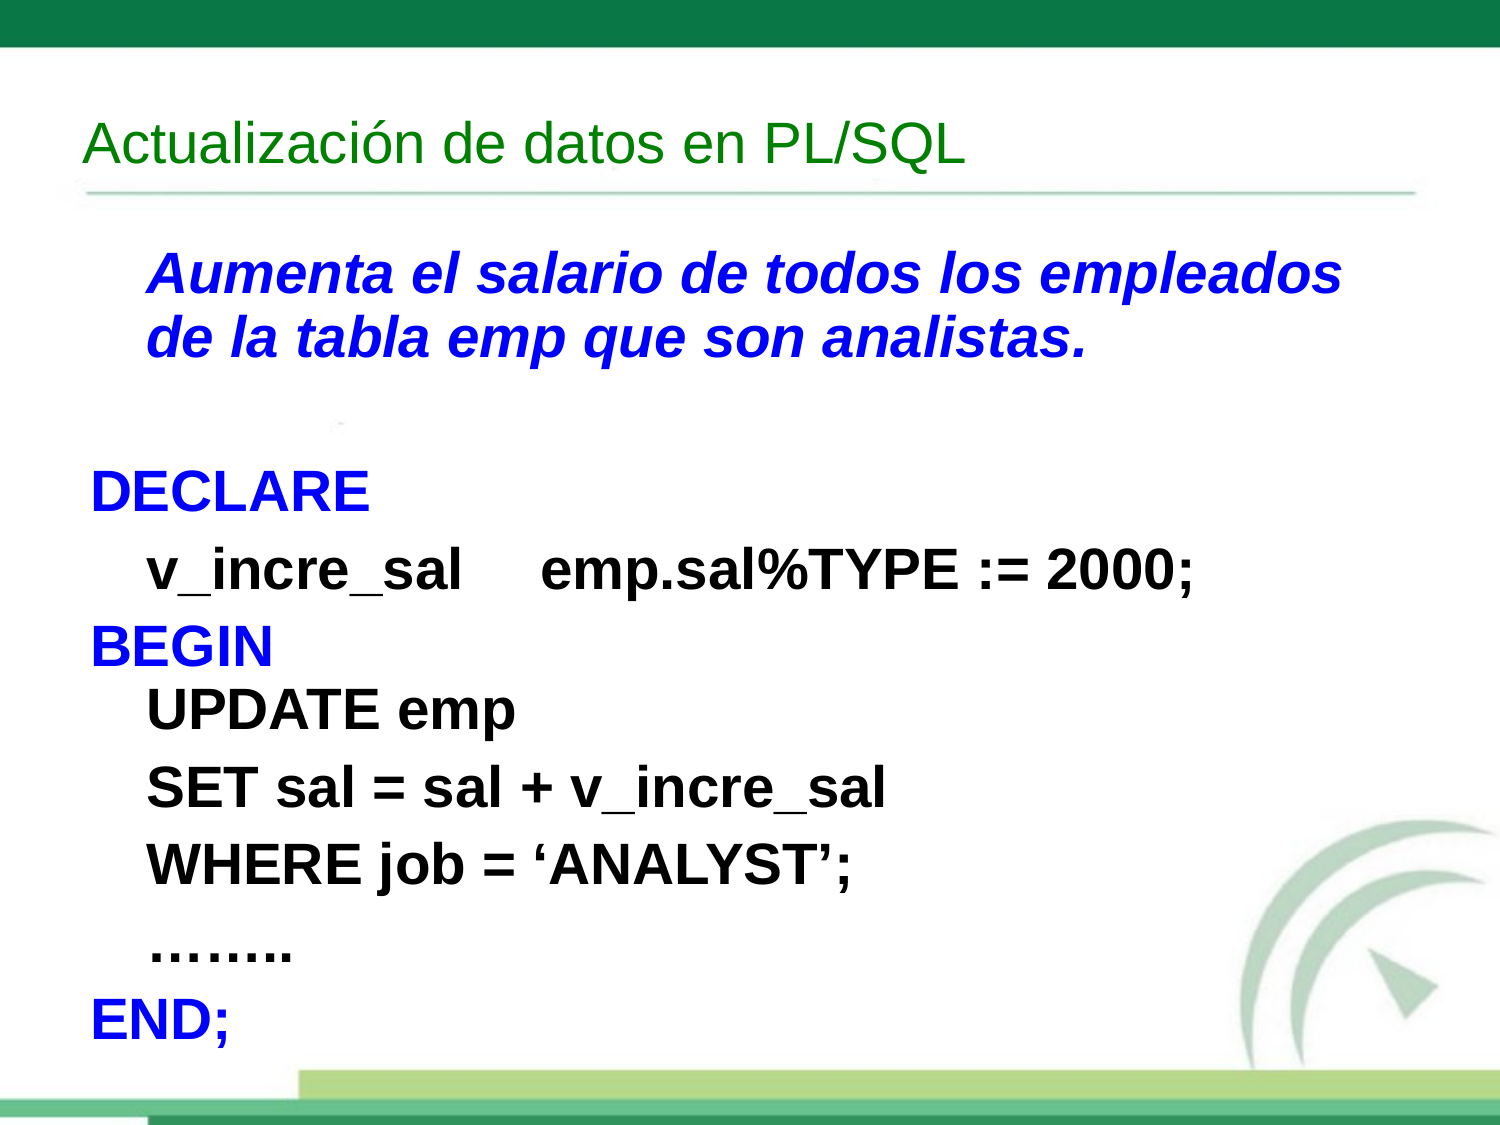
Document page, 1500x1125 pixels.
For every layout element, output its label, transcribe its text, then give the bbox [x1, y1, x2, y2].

picture [0, 0, 1500, 1125]
title Actualización de datos en PL/SQL [67, 73, 1418, 207]
list Aumenta el salario de todos los empleados de la tabla emp que son analistas. DECLARE v_incre_sal emp.sal%TYPE := 2000; BEGIN UPDATE emp SET sal = sal + v_incre_sal WHERE job = ‘ANALYST’; …….. END; [75, 236, 1426, 1060]
